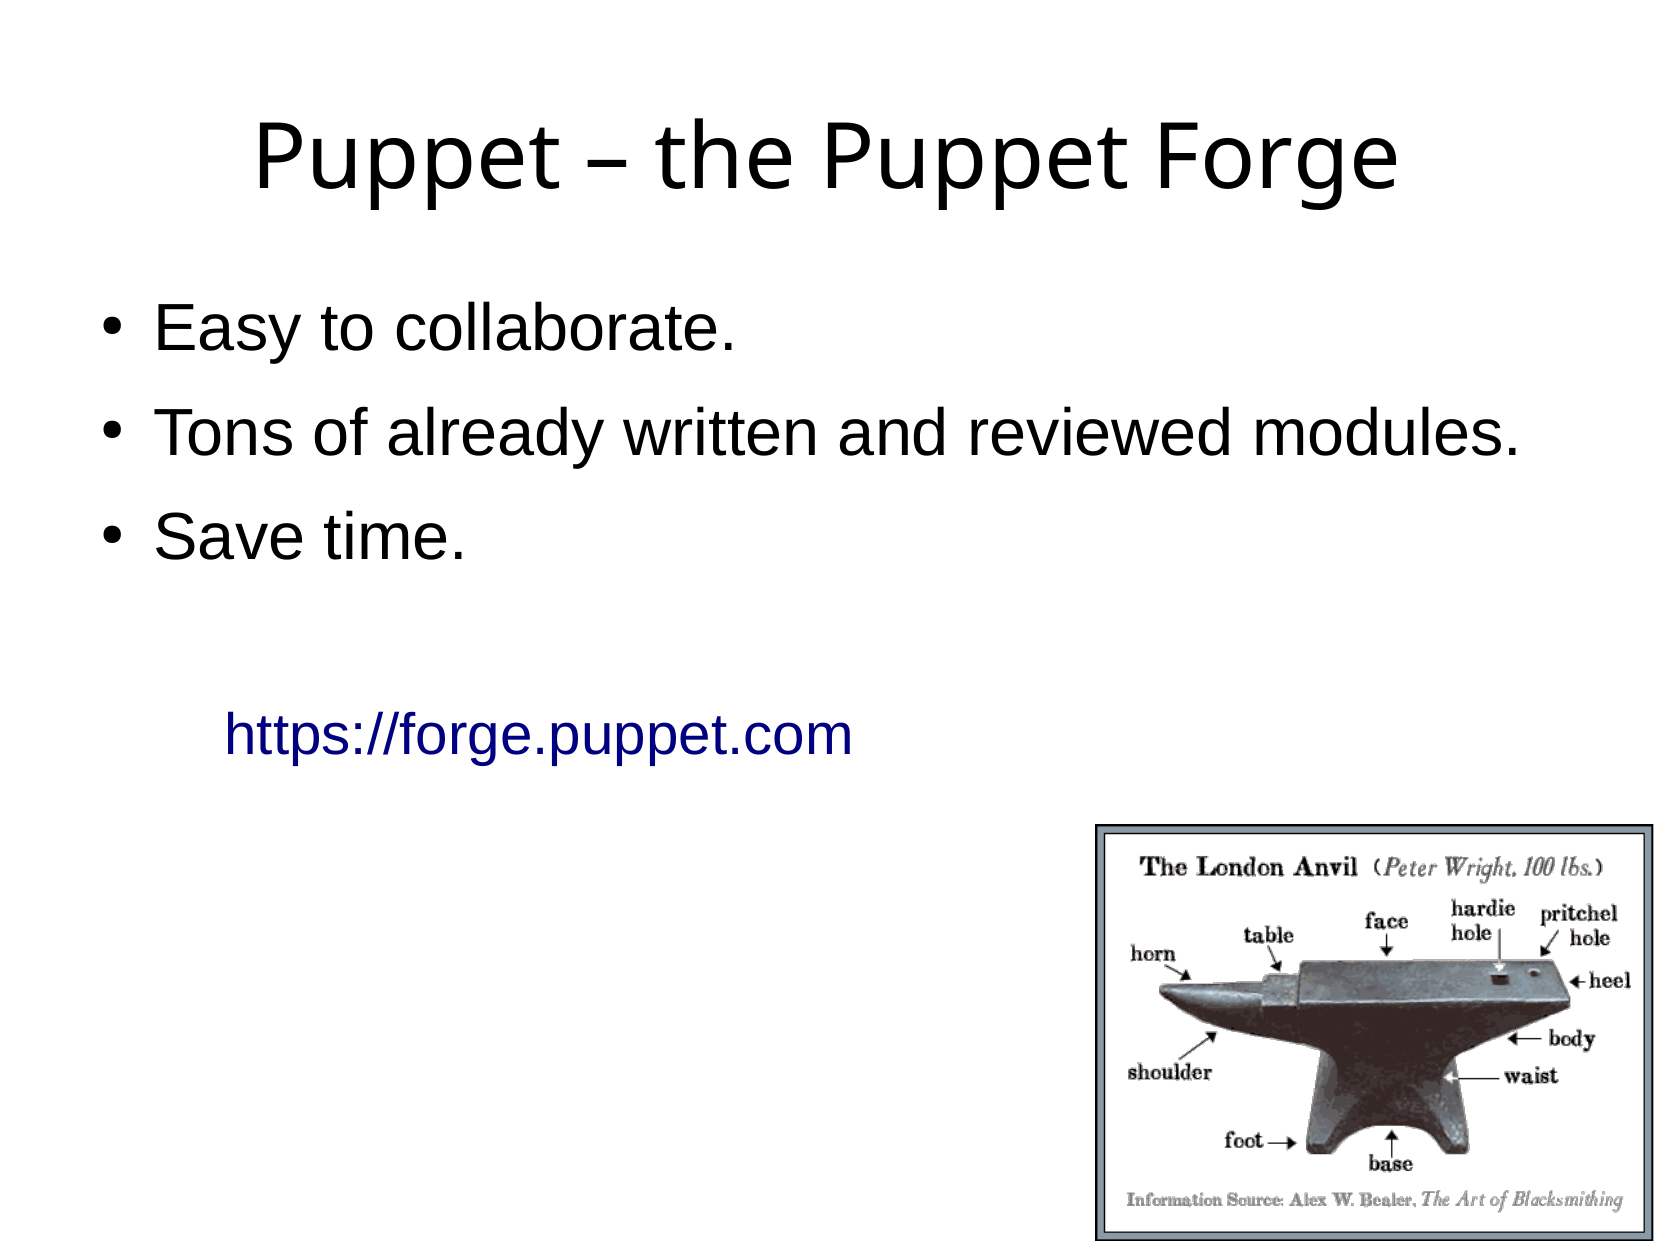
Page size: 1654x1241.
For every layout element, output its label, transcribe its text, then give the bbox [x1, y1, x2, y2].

picture [1095, 824, 1654, 1241]
list Easy to collaborate. Tons of already written and reviewed modules. Save time. https://forge.puppet.com [82, 290, 1571, 1010]
title Puppet – the Puppet Forge [82, 49, 1571, 257]
